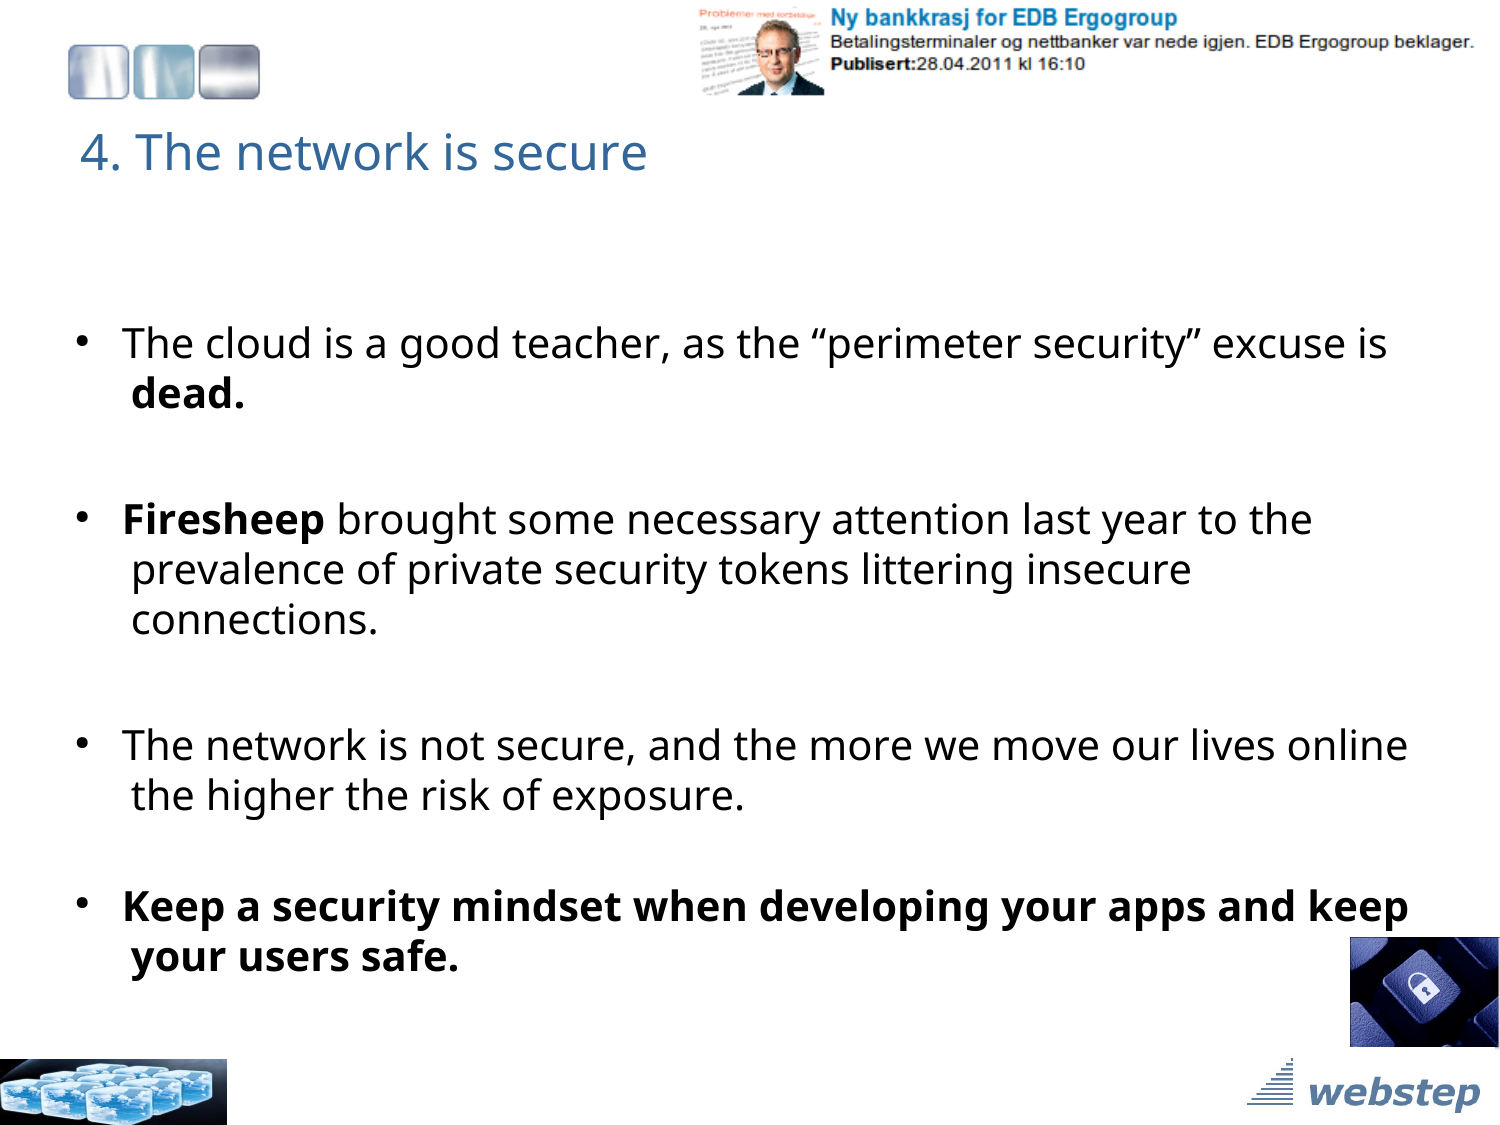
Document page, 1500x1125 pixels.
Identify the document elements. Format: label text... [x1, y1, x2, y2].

picture [0, 1059, 227, 1125]
title 4. The network is secure [72, 73, 1423, 228]
subtitle The cloud is a good teacher, as the “perimeter security” excuse is dead. Firesheep brought some necessary attention last year to the prevalence of private security tokens littering insecure connections. The network is not secure, and the more we move our lives online the higher the risk of exposure. Keep a security mindset when developing your apps and keep your users safe. [74, 276, 1423, 1020]
picture [64, 42, 266, 104]
picture [1234, 937, 1500, 1118]
picture [685, 0, 1500, 105]
